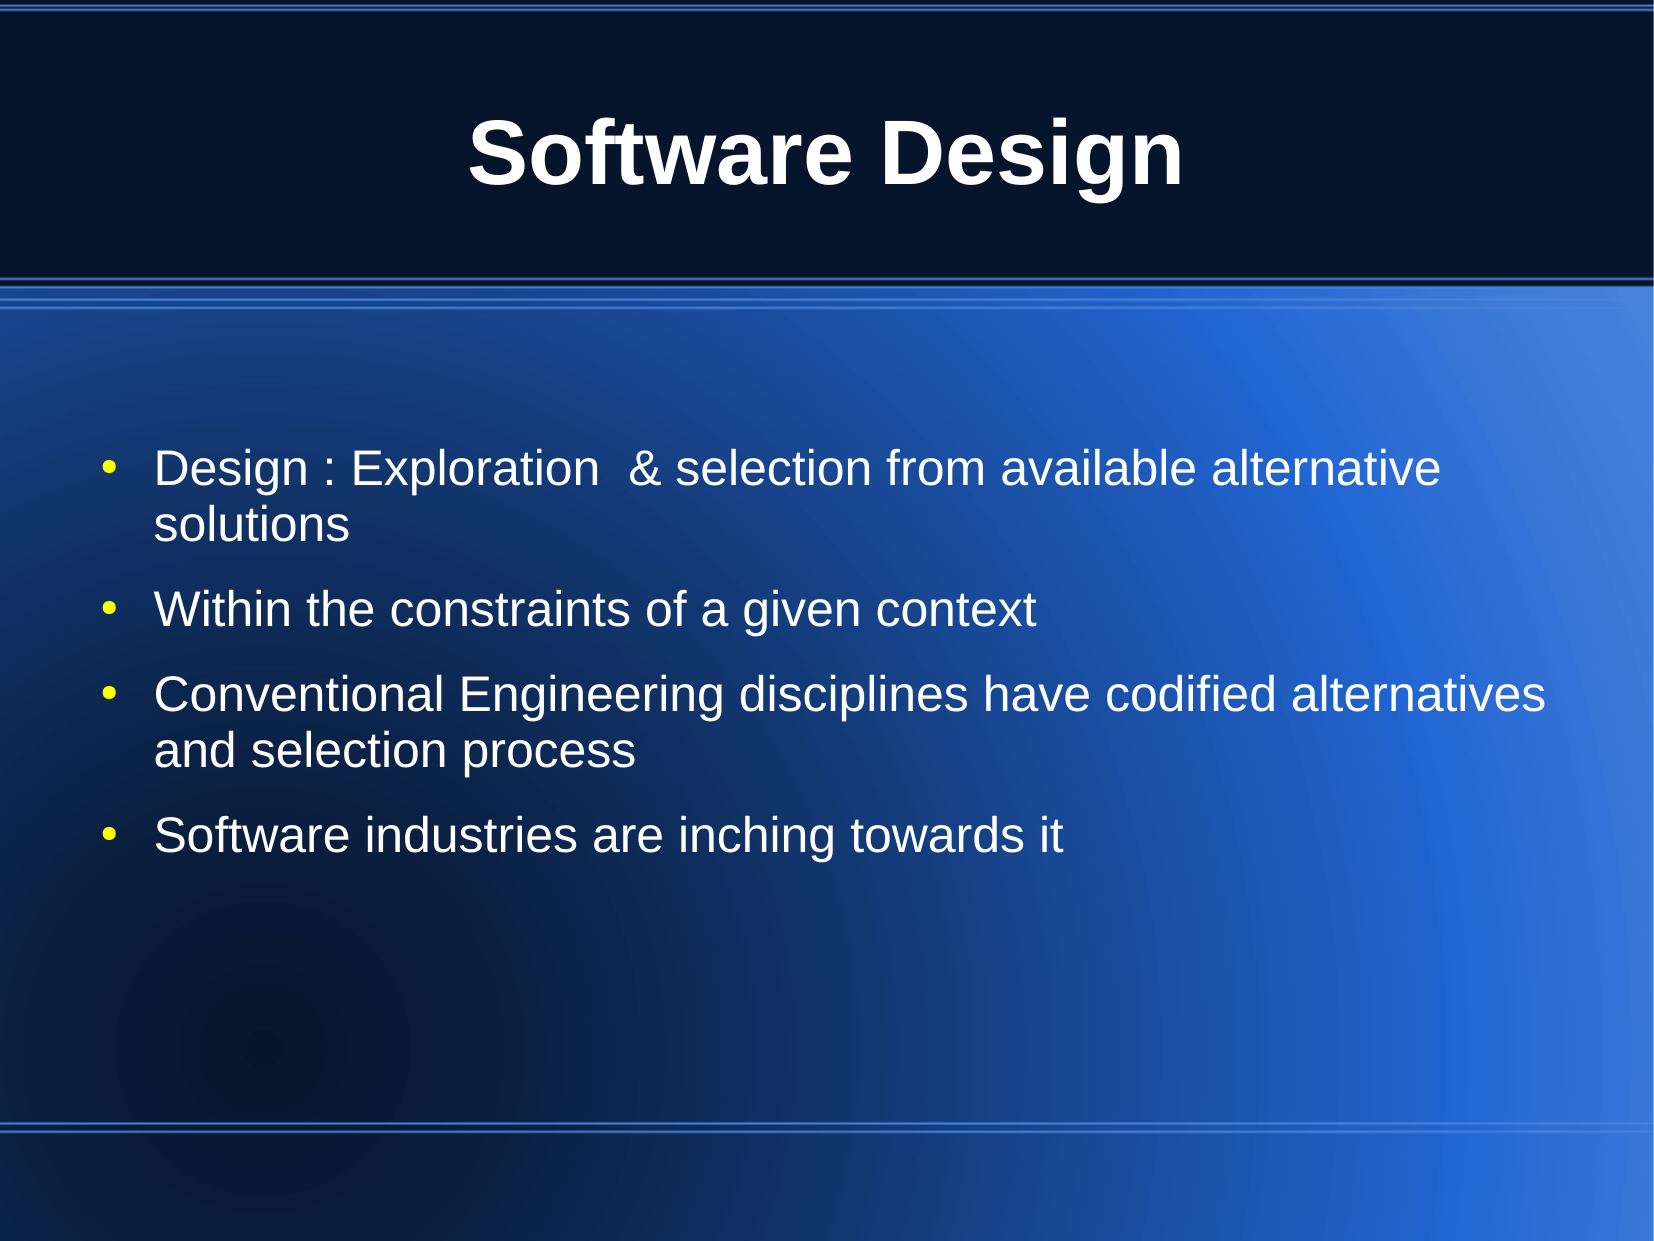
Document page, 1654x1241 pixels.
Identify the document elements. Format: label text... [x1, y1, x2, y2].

list Design : Exploration & selection from available alternative solutions Within the constraints of a given context Conventional Engineering disciplines have codified alternatives and selection process Software industries are inching towards it [82, 355, 1571, 1058]
title Software Design [82, 49, 1571, 257]
picture [0, 0, 1654, 1241]
